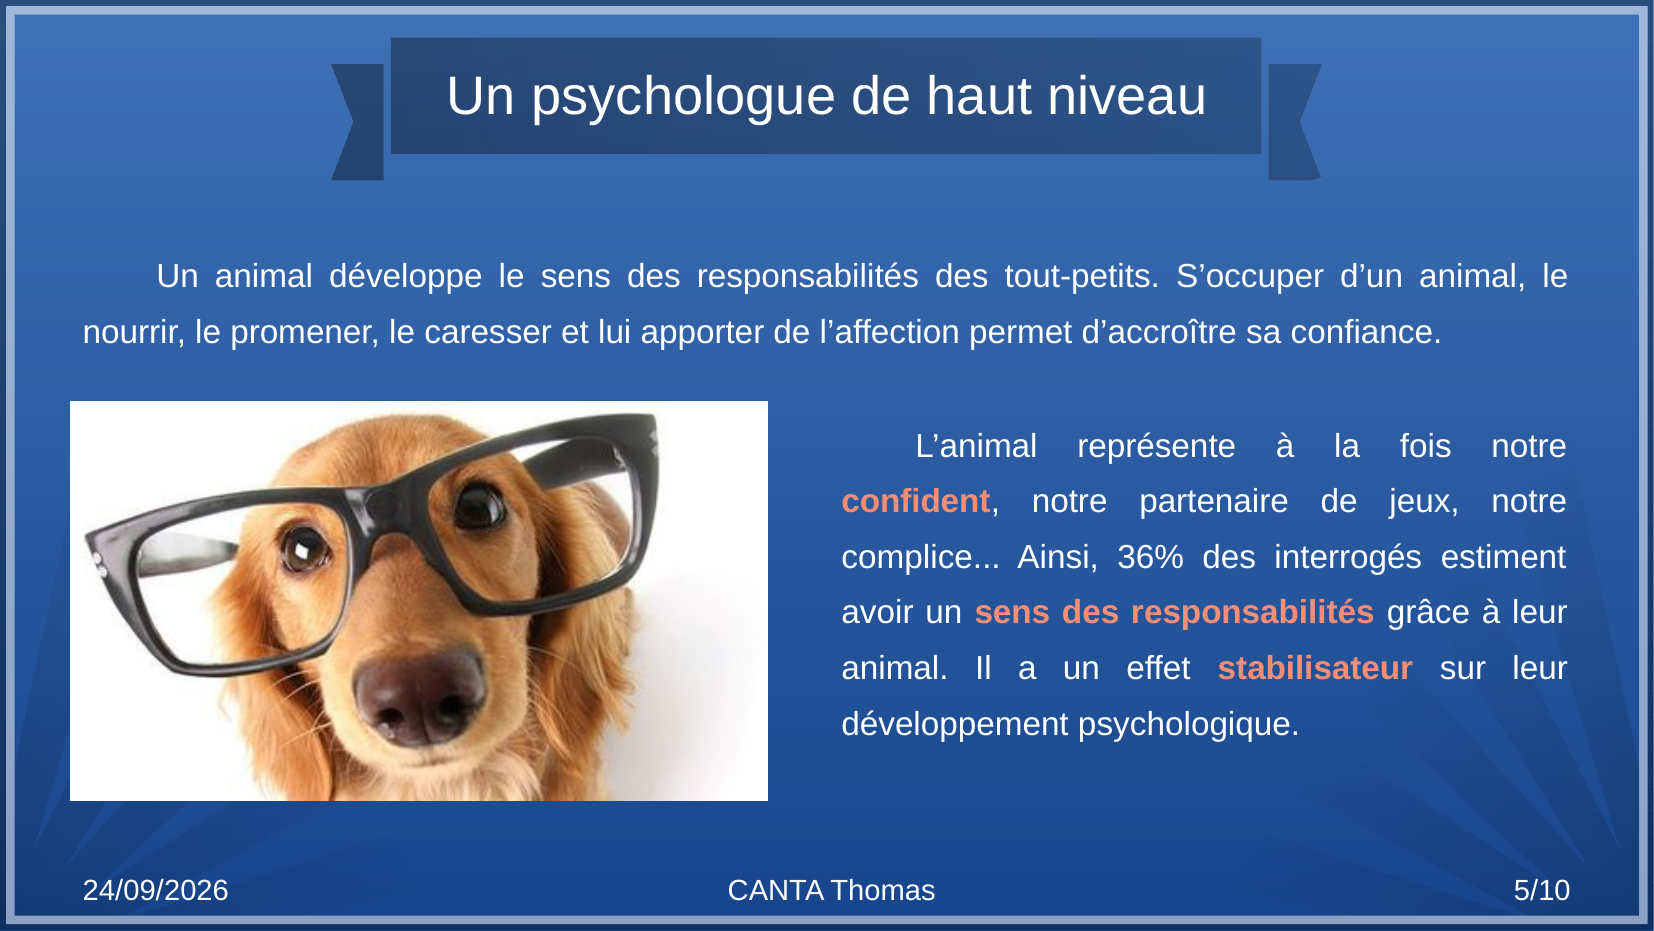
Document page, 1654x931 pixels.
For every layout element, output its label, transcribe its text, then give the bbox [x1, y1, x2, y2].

text_box Un animal développe le sens des responsabilités des tout-petits. S’occuper d’un animal, le nourrir, le promener, le caresser et lui apporter de l’affection permet d’accroître sa confiance. [82, 239, 1571, 367]
picture [70, 401, 768, 801]
text_box L’animal représente à la fois notre confident, notre partenaire de jeux, notre complice... Ainsi, 36% des interrogés estiment avoir un sens des responsabilités grâce à leur animal. Il a un effet stabilisateur sur leur développement psychologique. [826, 401, 1583, 727]
text_box Un psychologue de haut niveau [391, 37, 1264, 154]
